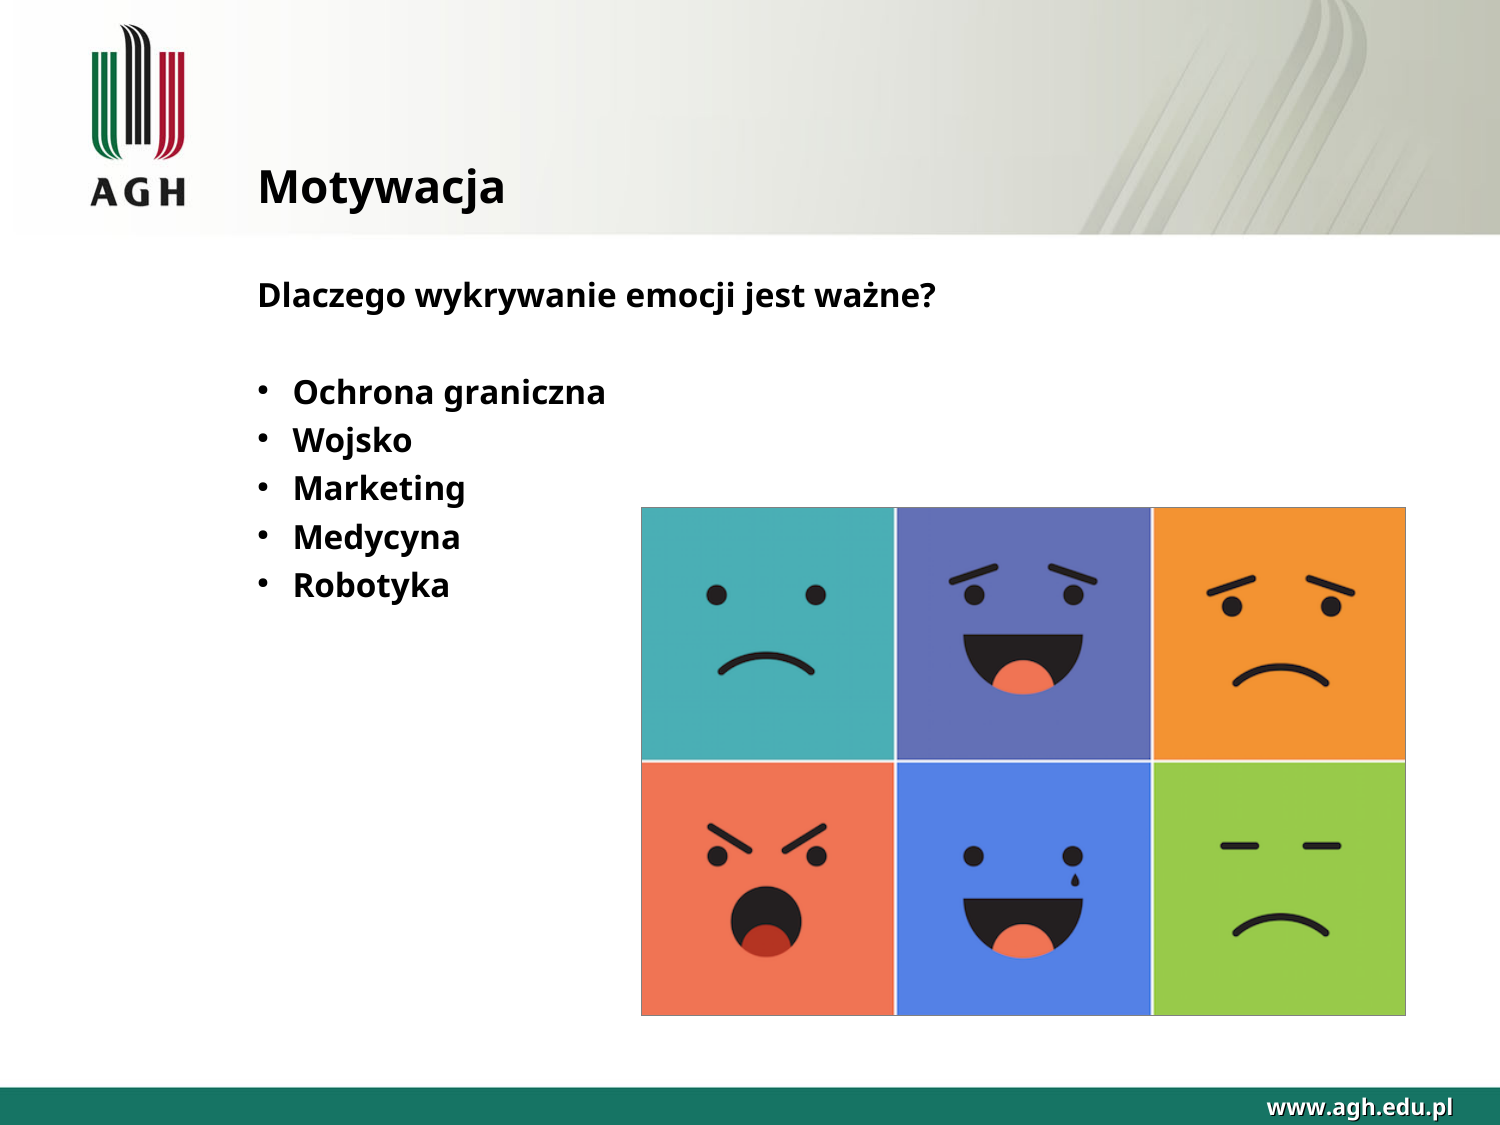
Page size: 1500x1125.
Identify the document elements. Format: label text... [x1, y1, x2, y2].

text_box www.agh.edu.pl [1251, 1084, 1500, 1125]
list Dlaczego wykrywanie emocji jest ważne? Ochrona graniczna Wojsko Marketing Medycyna Robotyka [242, 267, 1425, 1005]
picture [0, 0, 1500, 1125]
title Motywacja [242, 137, 1425, 233]
